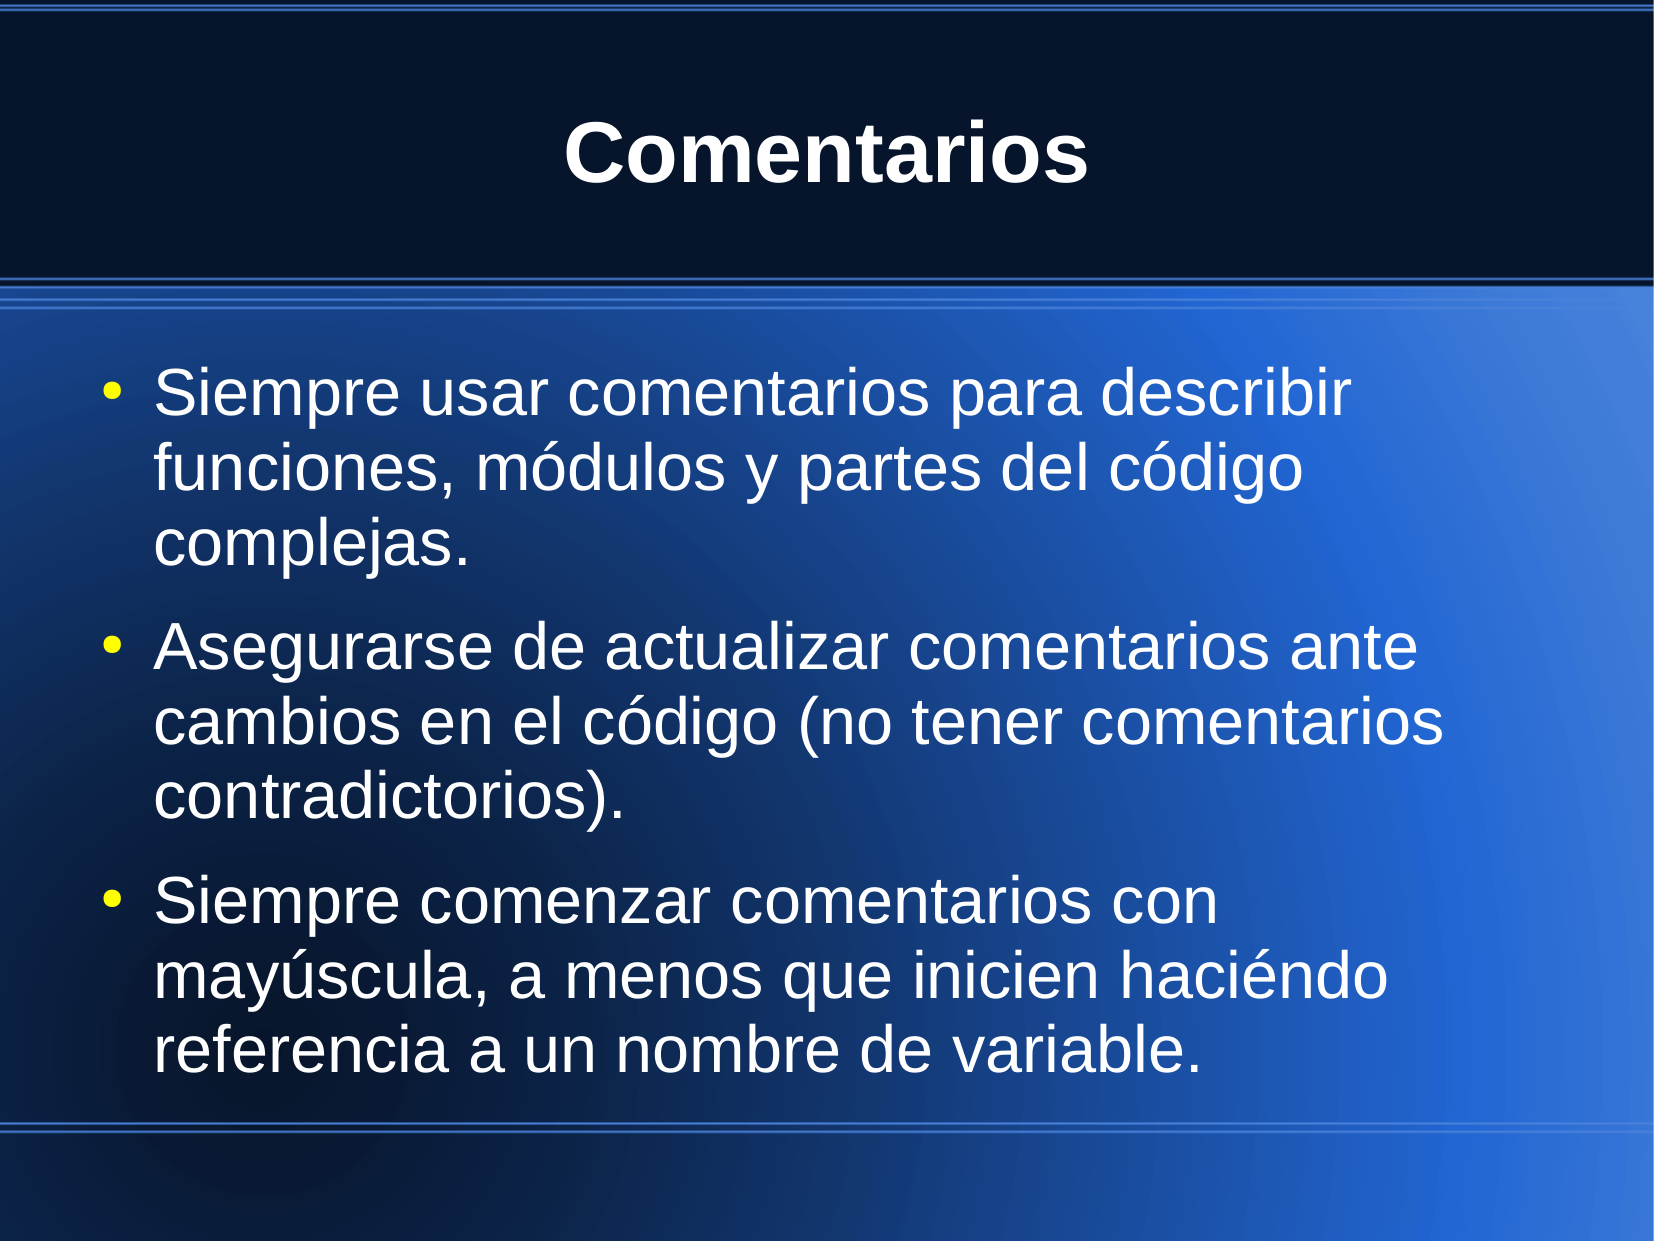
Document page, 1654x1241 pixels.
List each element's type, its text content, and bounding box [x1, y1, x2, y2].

list Siempre usar comentarios para describir funciones, módulos y partes del código complejas. Asegurarse de actualizar comentarios ante cambios en el código (no tener comentarios contradictorios). Siempre comenzar comentarios con mayúscula, a menos que inicien haciéndo referencia a un nombre de variable. [82, 355, 1571, 1088]
picture [0, 0, 1654, 1241]
title Comentarios [82, 49, 1571, 257]
